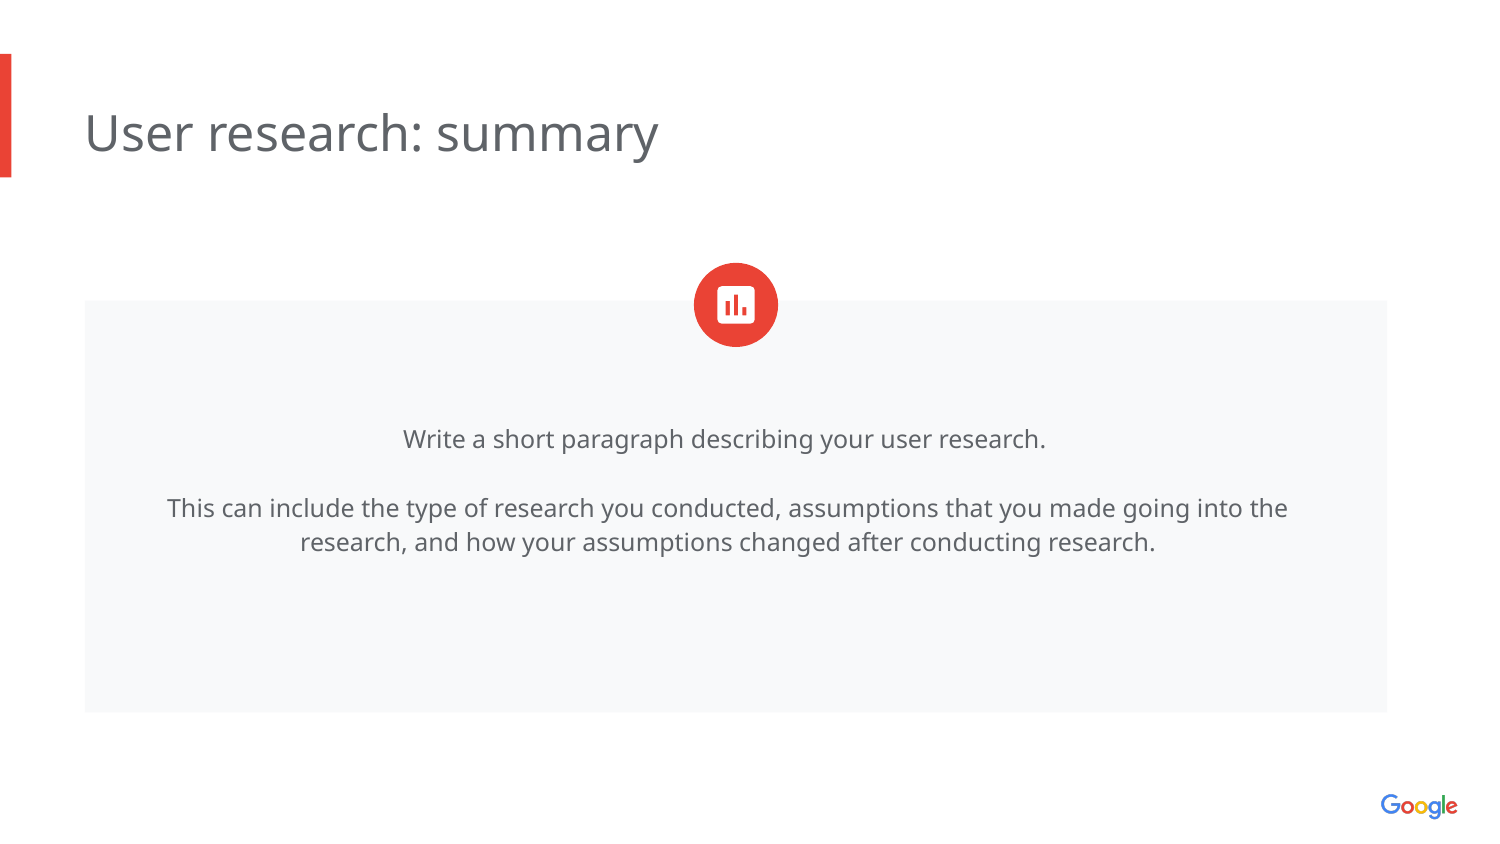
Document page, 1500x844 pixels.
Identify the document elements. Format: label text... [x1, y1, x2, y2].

text_box User research: summary [84, 85, 1095, 177]
picture [1381, 794, 1458, 820]
text_box Write a short paragraph describing your user research. This can include the type of research you conducted, assumptions that you made going into the research, and how your assumptions changed after conducting research. [150, 403, 1322, 572]
text_box [84, 262, 1388, 713]
